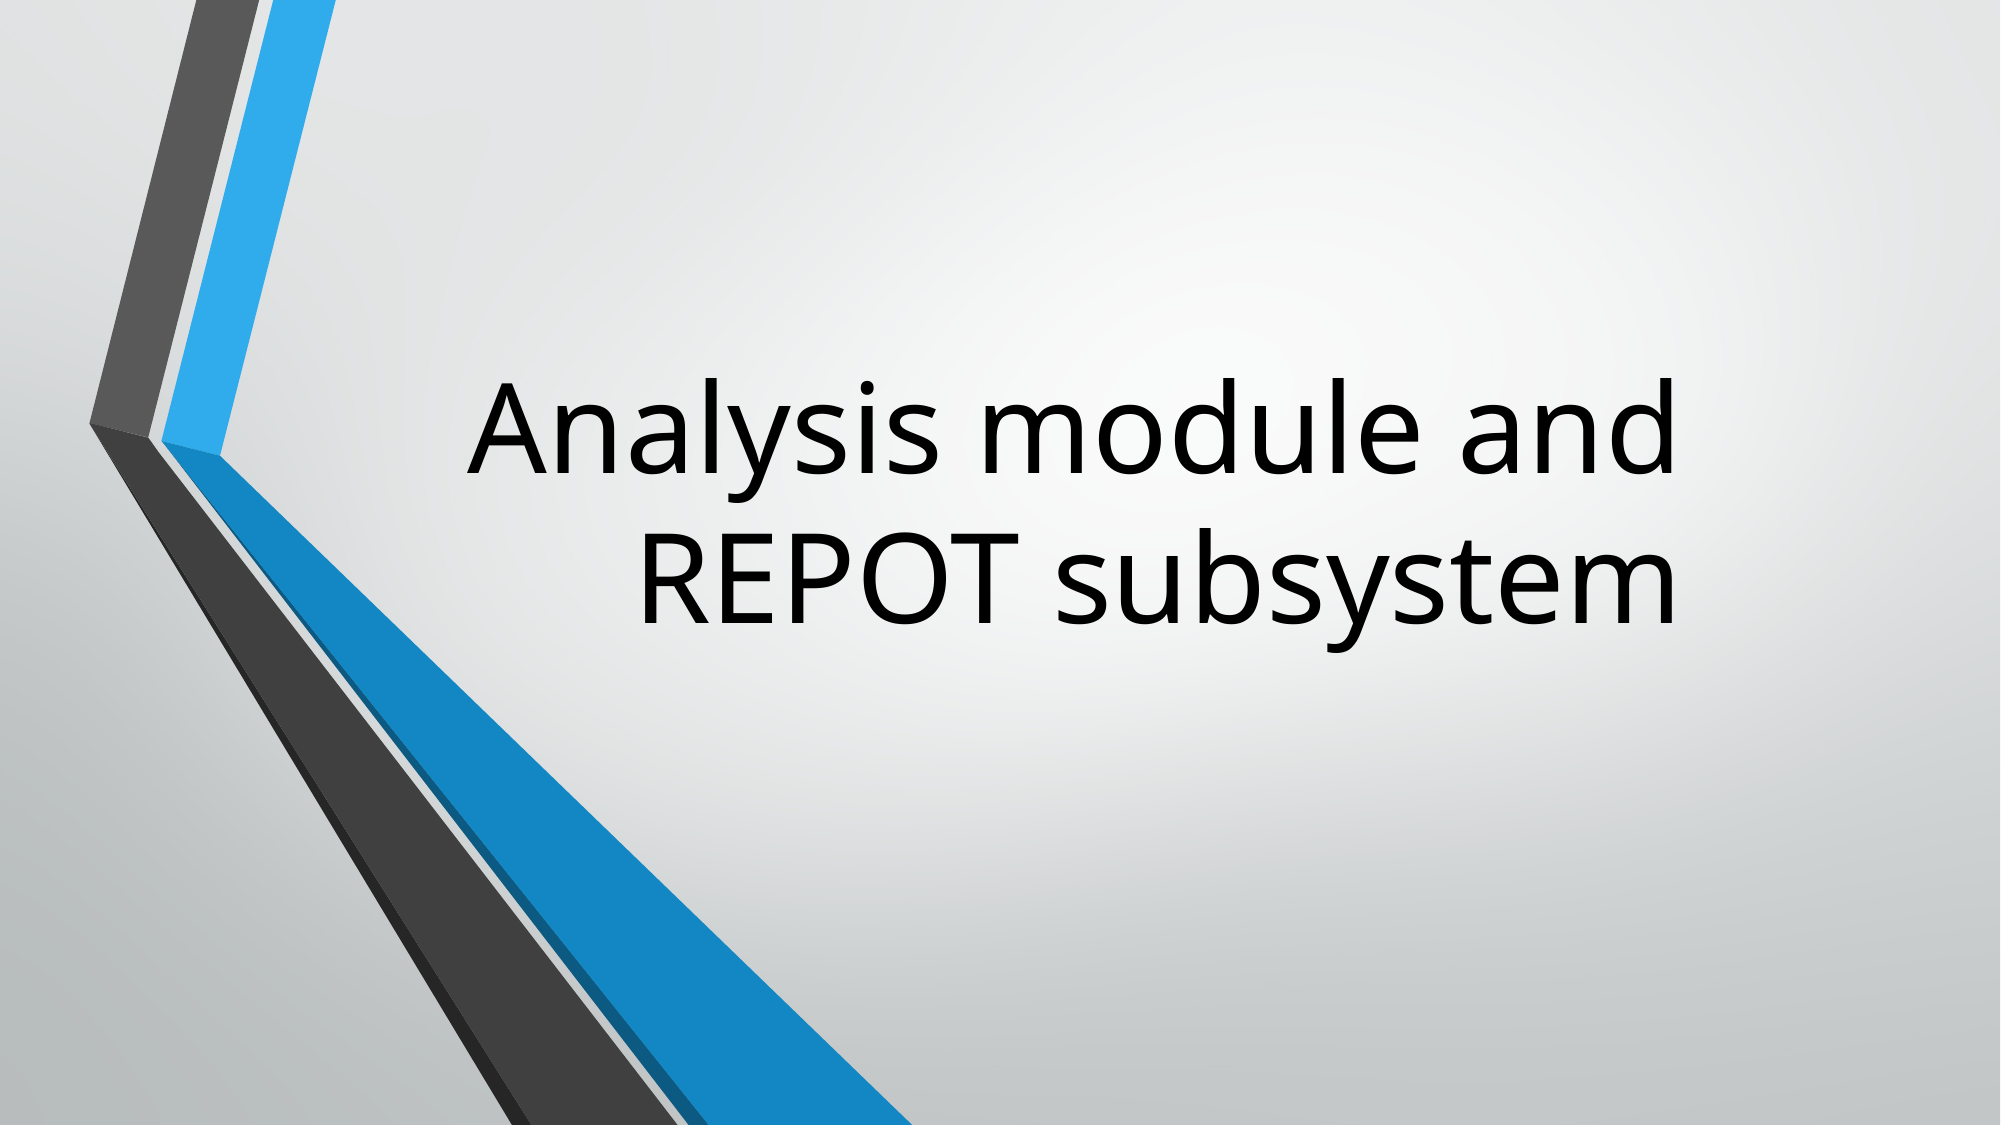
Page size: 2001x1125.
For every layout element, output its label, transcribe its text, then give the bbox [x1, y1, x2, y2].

title Analysis module and REPOT subsystem [452, 226, 1887, 656]
